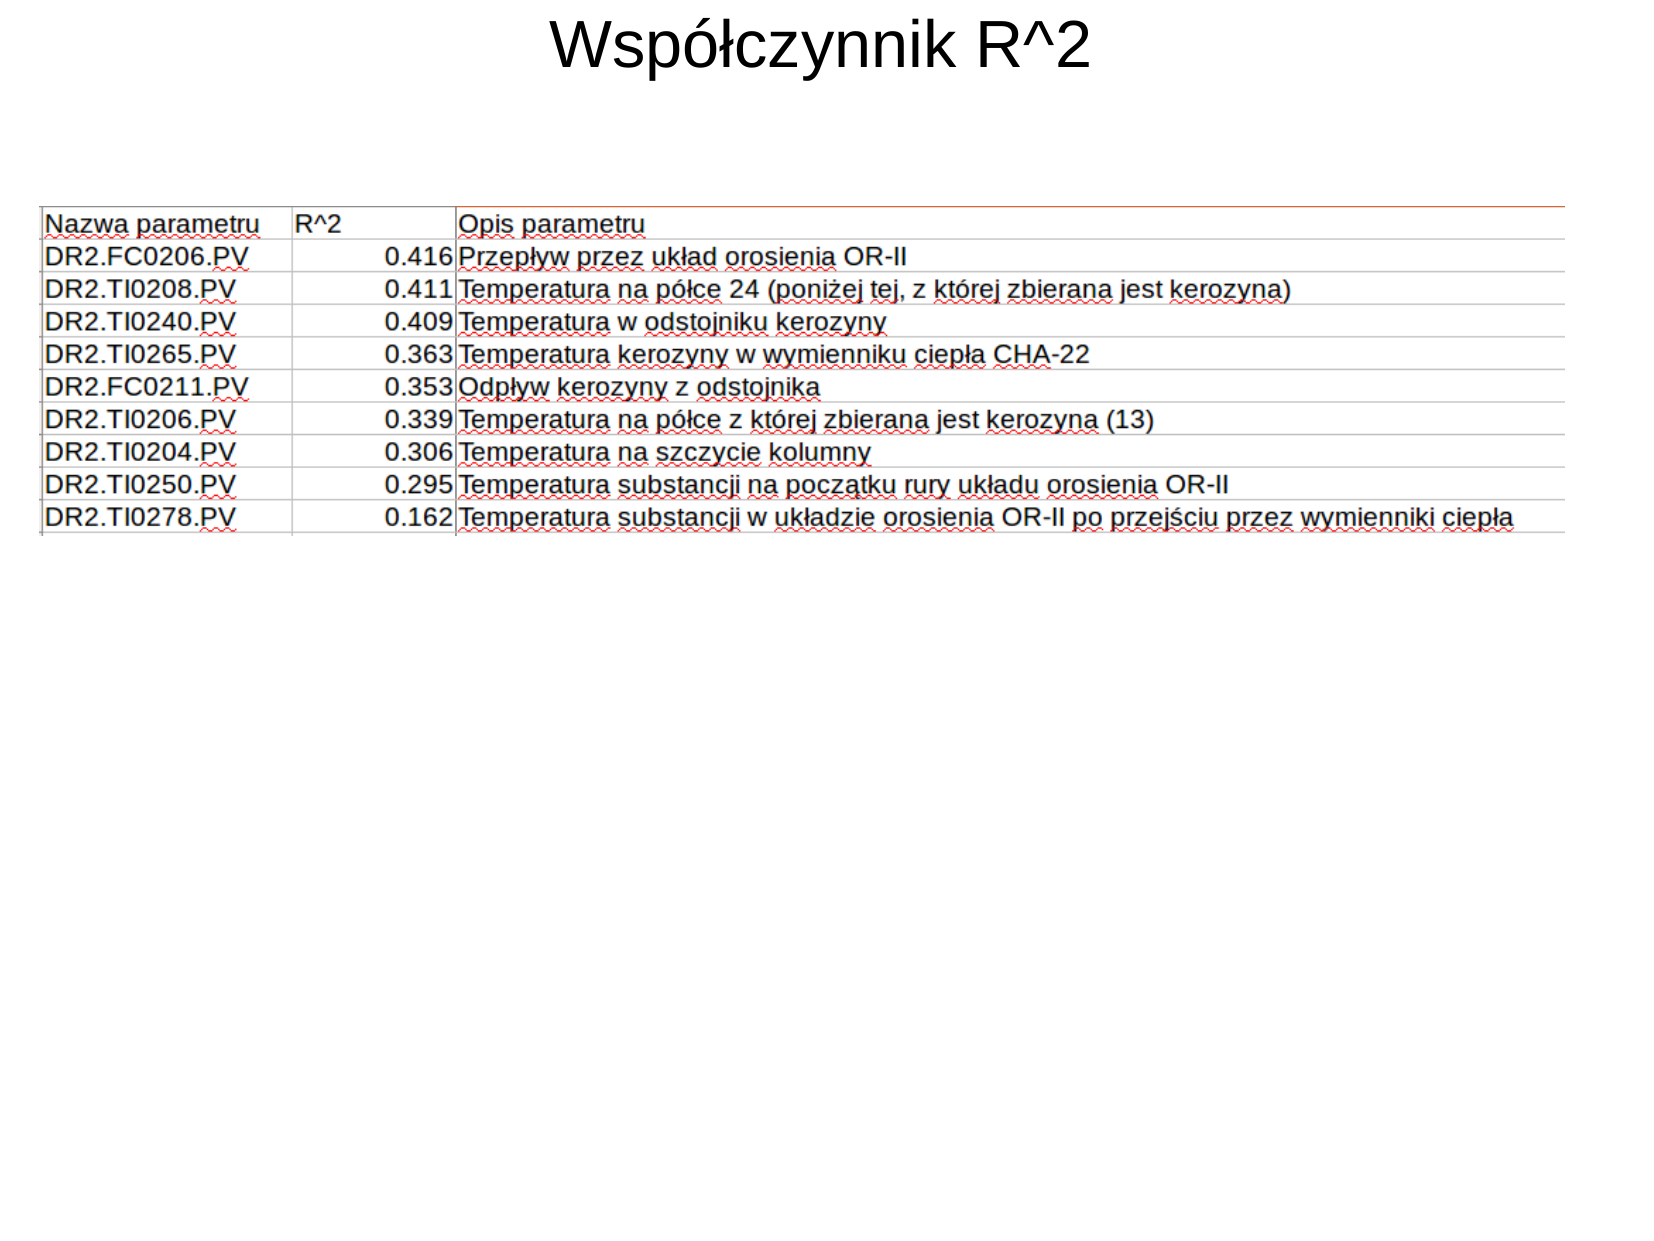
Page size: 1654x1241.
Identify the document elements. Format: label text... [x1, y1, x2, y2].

title Współczynnik R^2 [76, 0, 1565, 89]
picture [39, 206, 1565, 536]
